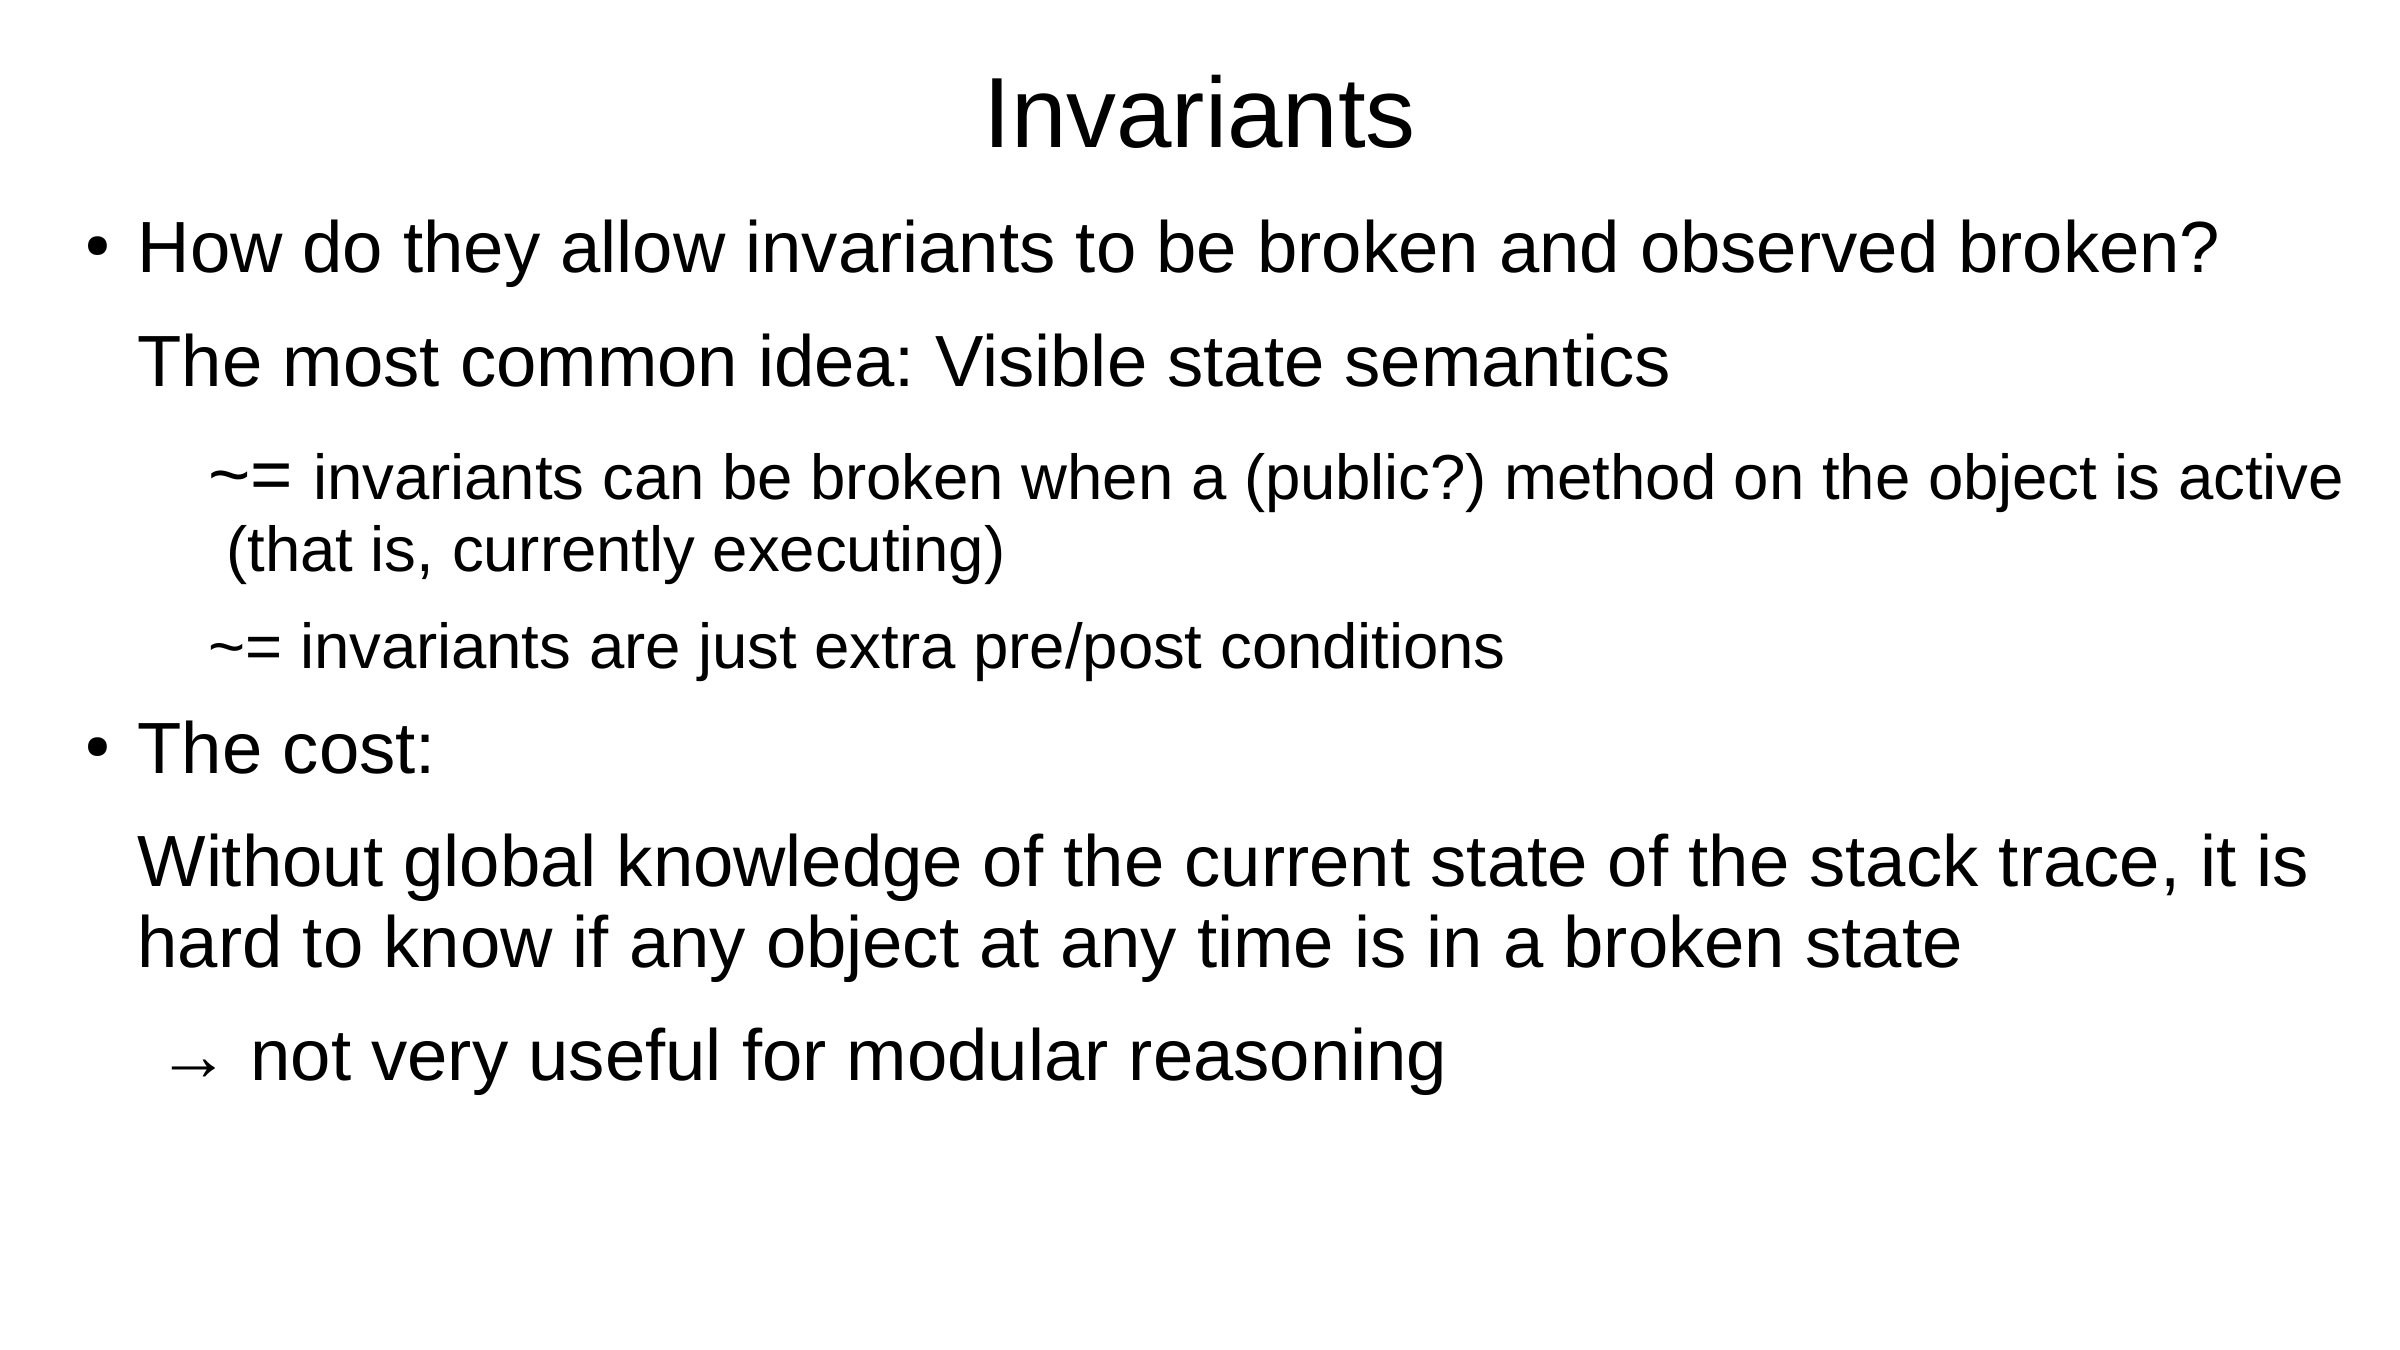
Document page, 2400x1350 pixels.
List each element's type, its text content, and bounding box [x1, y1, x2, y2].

title Invariants [120, 0, 2280, 207]
list How do they allow invariants to be broken and observed broken? The most common idea: Visible state semantics ~= invariants can be broken when a (public?) method on the object is active (that is, currently executing) ~= invariants are just extra pre/post conditions The cost: Without global knowledge of the current state of the stack trace, it is hard to know if any object at any time is in a broken state → not very useful for modular reasoning [66, 207, 2352, 1321]
